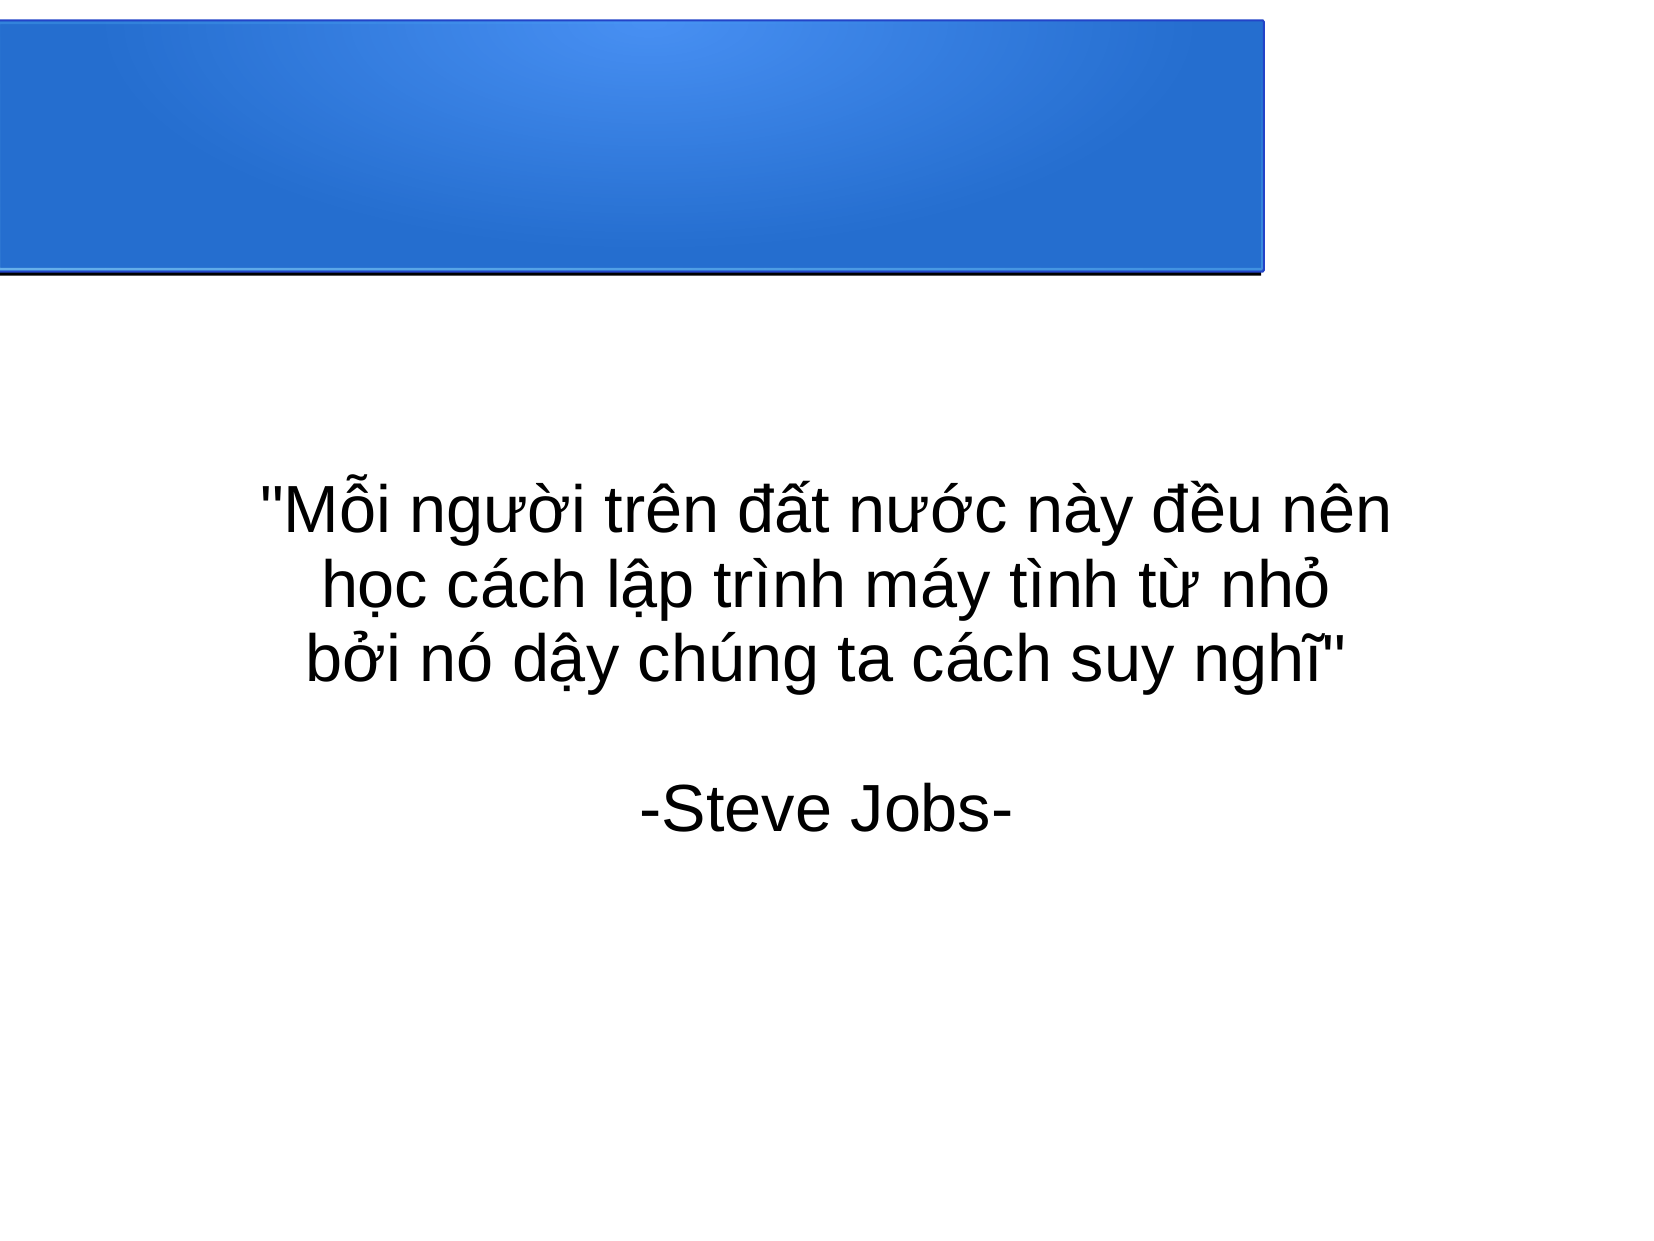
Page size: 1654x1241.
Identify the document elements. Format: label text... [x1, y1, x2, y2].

subtitle "Mỗi người trên đất nước này đều nên học cách lập trình máy tình từ nhỏ bởi nó dậy chúng ta cách suy nghĩ" -Steve Jobs- [82, 299, 1571, 1019]
